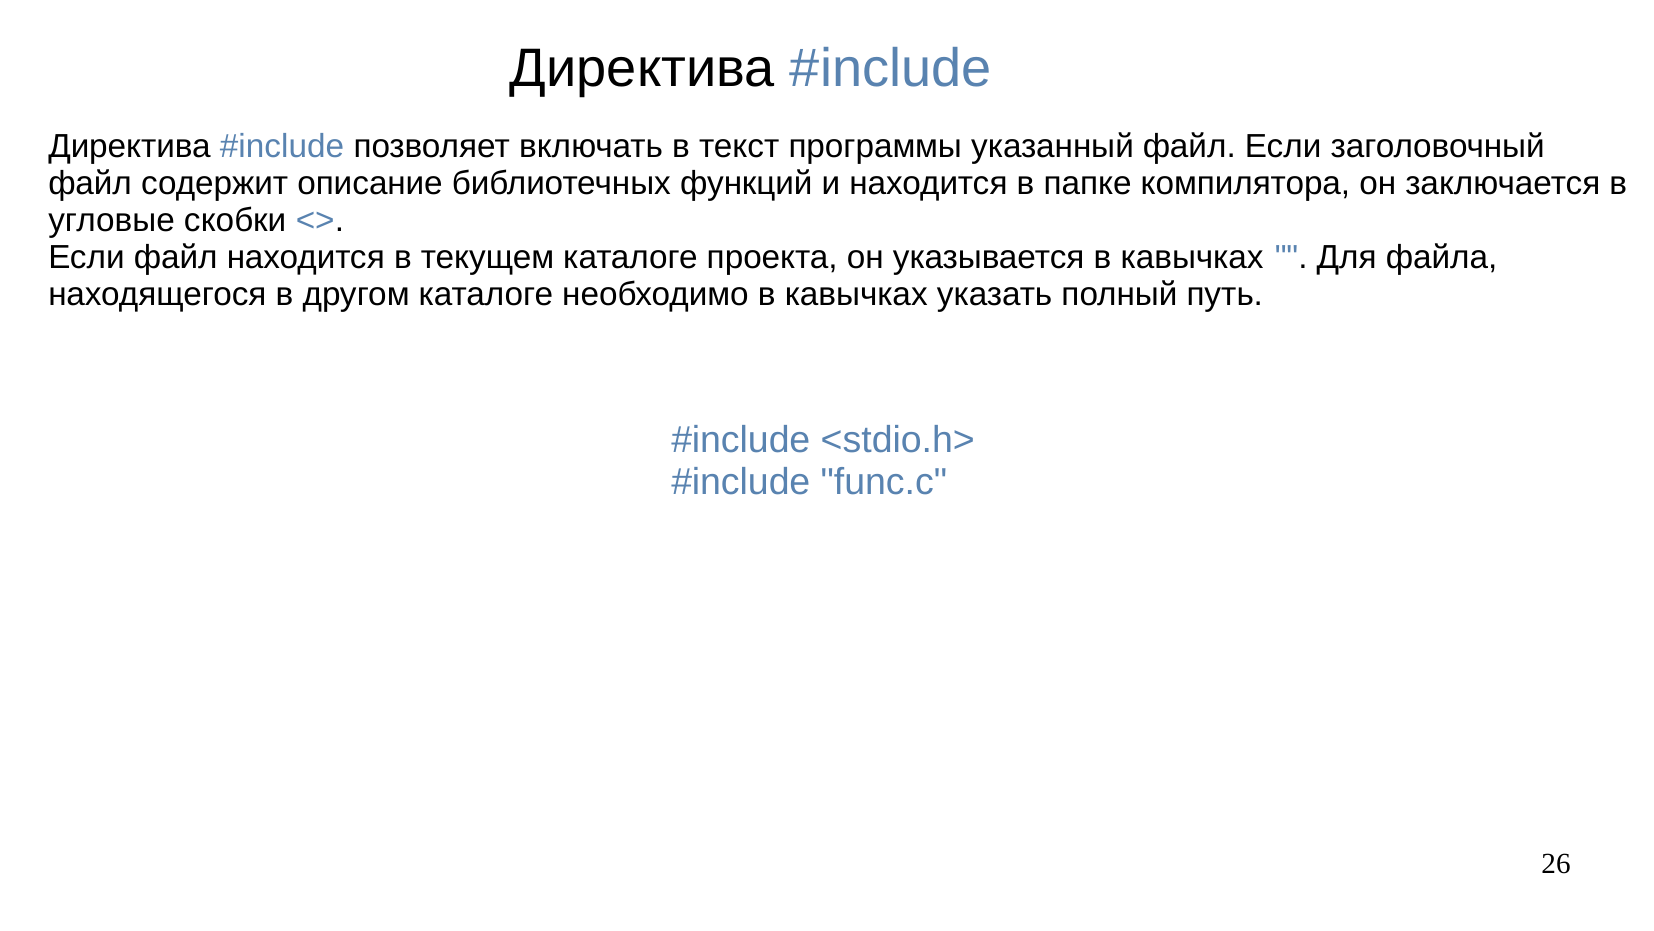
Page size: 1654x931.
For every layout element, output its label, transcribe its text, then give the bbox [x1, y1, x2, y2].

text_box Директива #include позволяет включать в текст программы указанный файл. Если заголовочный файл содержит описание библиотечных функций и находится в папке компилятора, он заключается в угловые скобки <>. Если файл находится в текущем каталоге проекта, он указывается в кавычках "". Для файла, находящегося в другом каталоге необходимо в кавычках указать полный путь. [33, 120, 1654, 345]
text_box Директива #include [495, 30, 1186, 120]
text_box #include <stdio.h> #include "func.c" [656, 411, 991, 511]
